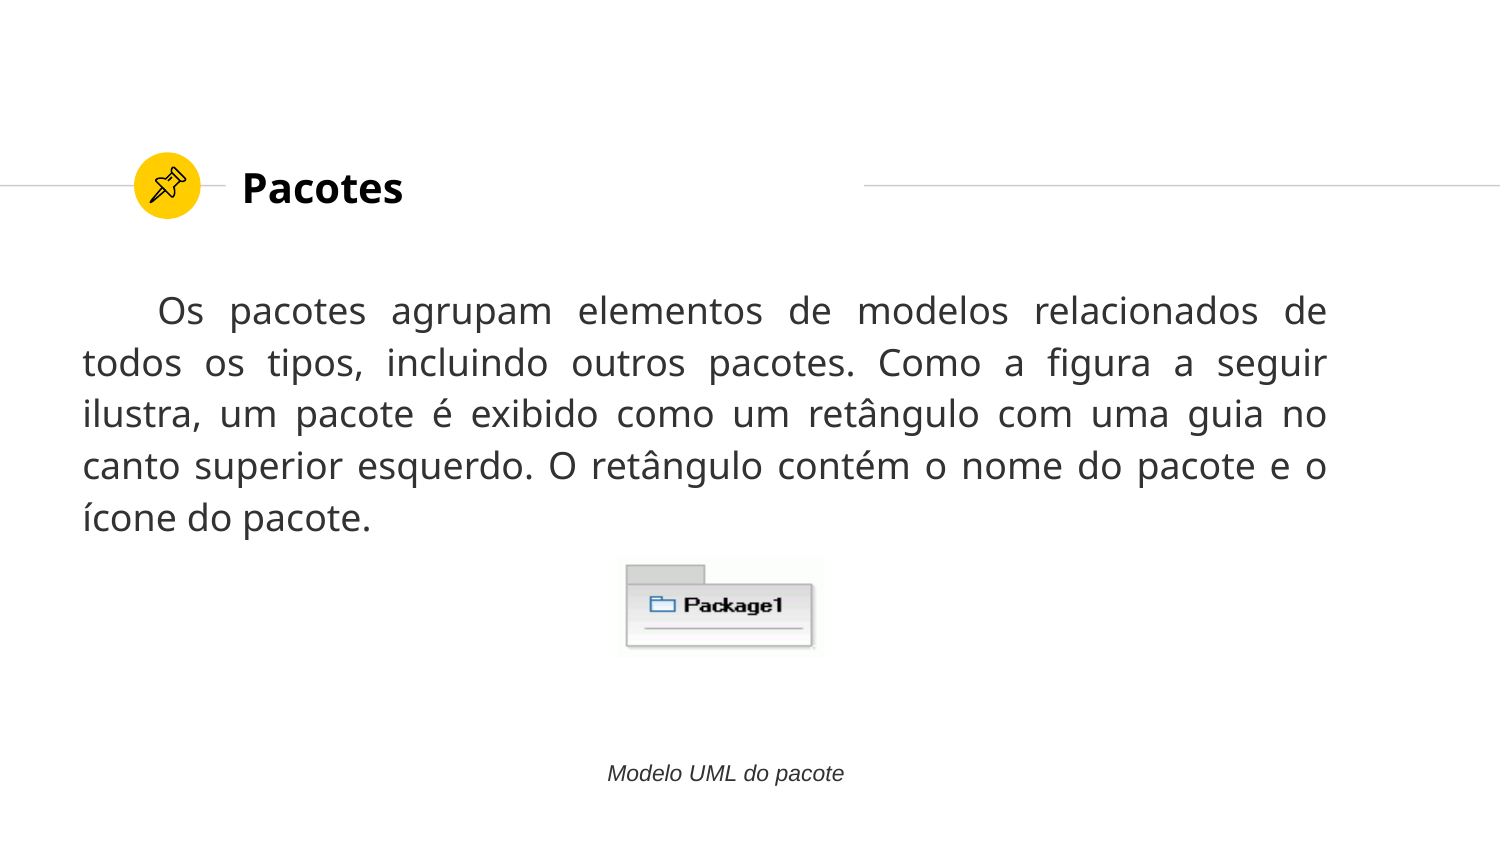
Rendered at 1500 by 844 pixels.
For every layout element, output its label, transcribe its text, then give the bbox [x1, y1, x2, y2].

title Pacotes [226, 151, 554, 223]
picture [617, 557, 824, 658]
list Os pacotes agrupam elementos de modelos relacionados de todos os tipos, incluindo outros pacotes. Como a figura a seguir ilustra, um pacote é exibido como um retângulo com uma guia no canto superior esquerdo. O retângulo contém o nome do pacote e o ícone do pacote. Modelo UML do pacote [67, 265, 1344, 776]
